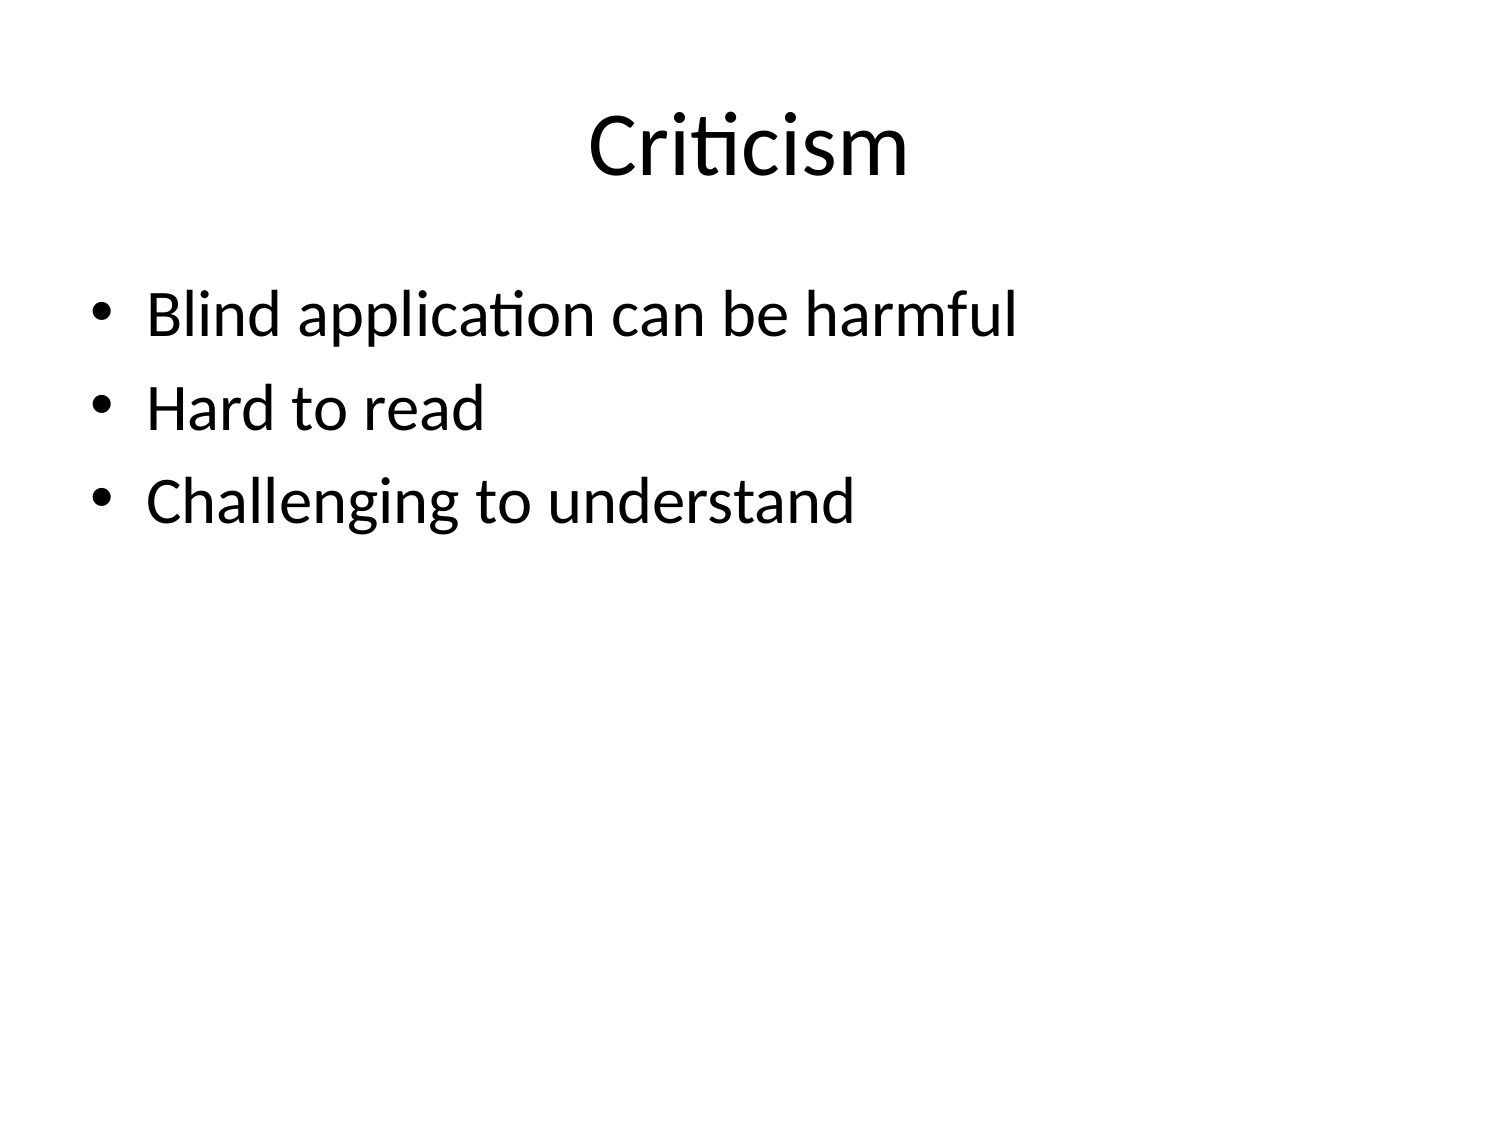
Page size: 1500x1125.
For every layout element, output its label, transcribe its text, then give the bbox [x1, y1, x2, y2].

list Blind application can be harmful Hard to read Challenging to understand [75, 262, 1425, 1005]
title Criticism [75, 45, 1425, 233]
